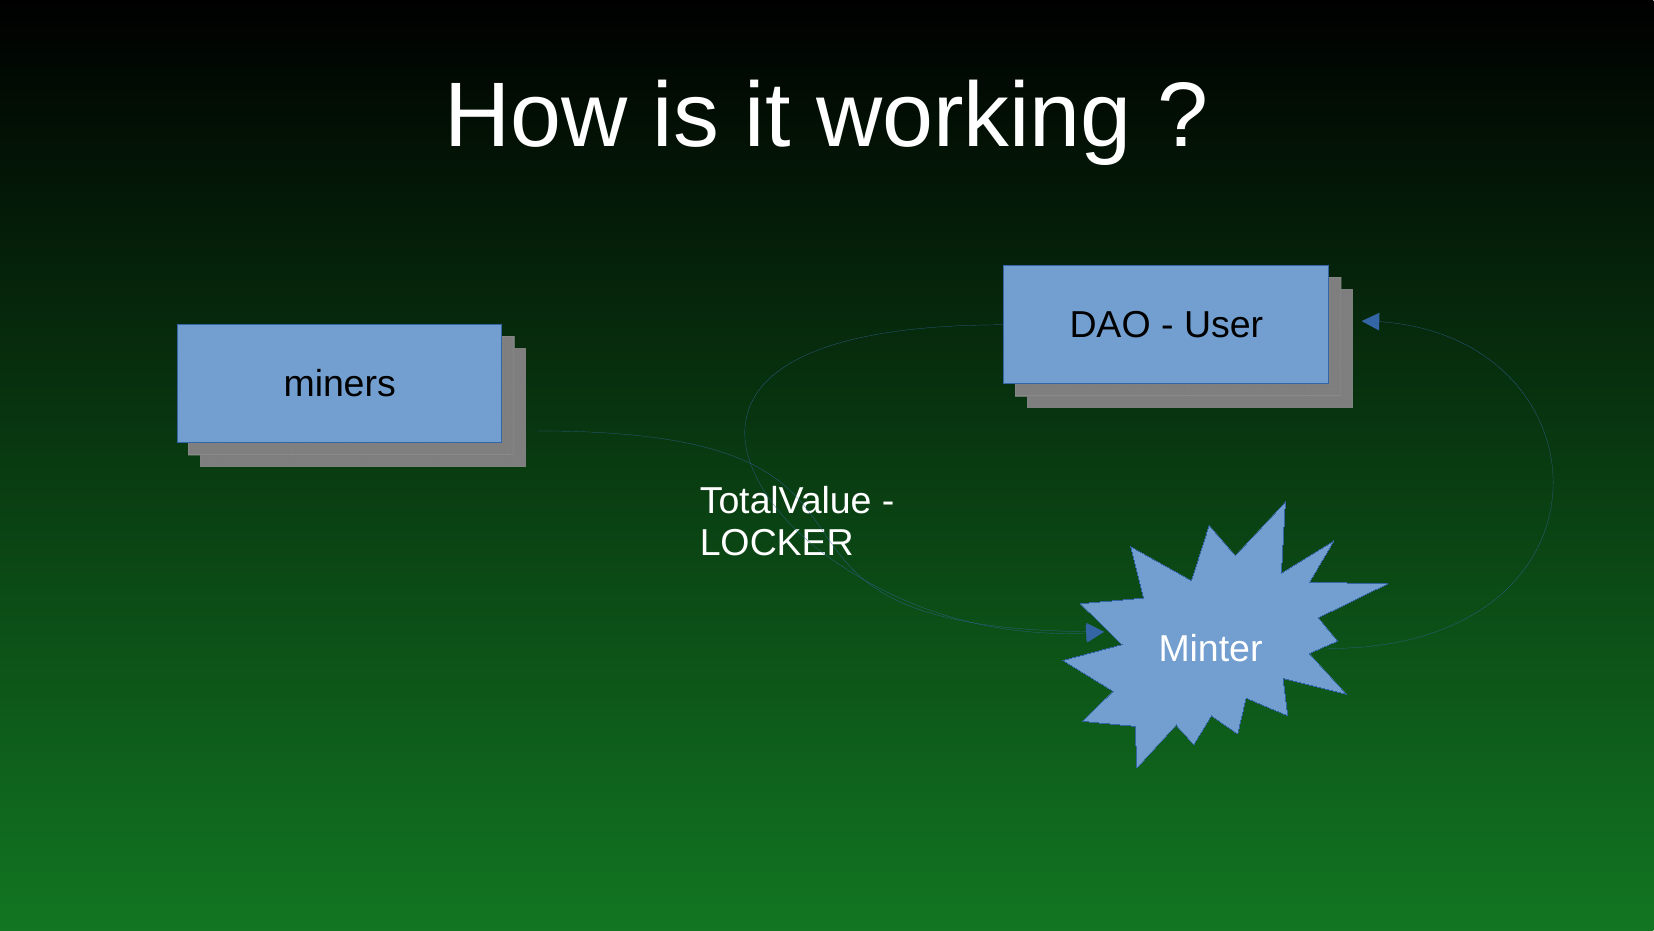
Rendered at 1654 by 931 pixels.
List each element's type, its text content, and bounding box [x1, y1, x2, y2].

text_box TotalValue - LOCKER [768, 472, 975, 572]
text_box [1062, 652, 1347, 768]
text_box DAO - User [1003, 265, 1329, 384]
title How is it working ? [82, 37, 1571, 193]
text_box [1080, 501, 1388, 620]
text_box TotalValue - LOCKER [755, 472, 854, 572]
text_box [1329, 630, 1338, 645]
text_box TotalValue - LOCKER [620, 472, 849, 572]
text_box Minter [1092, 620, 1329, 677]
text_box miners [177, 324, 502, 443]
